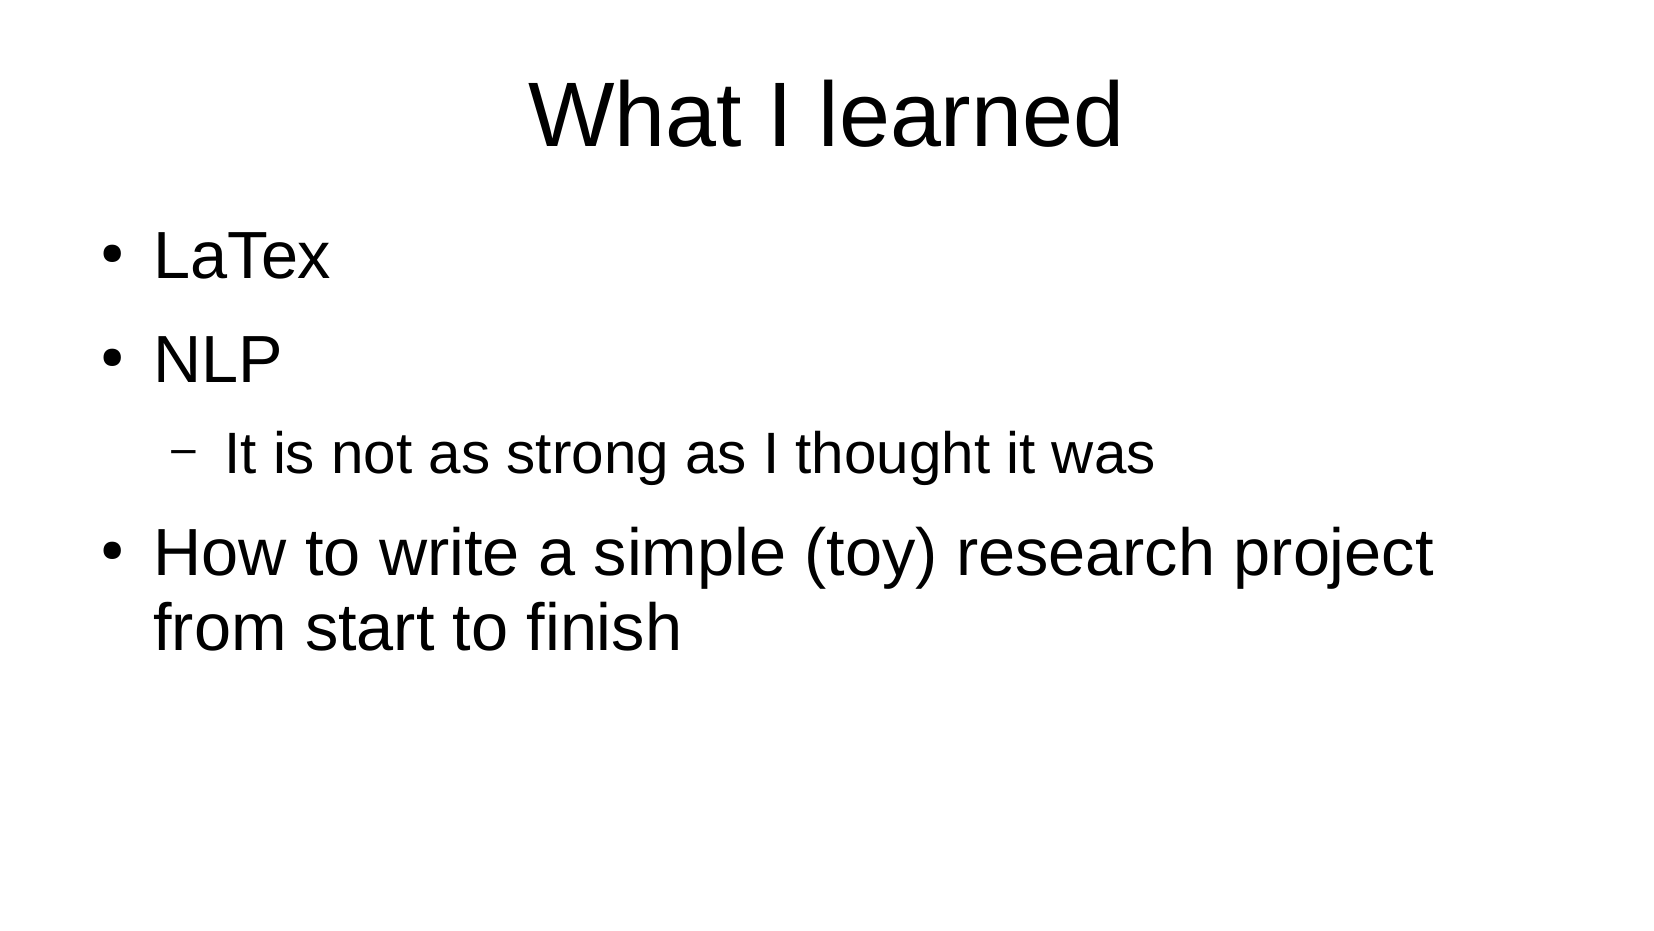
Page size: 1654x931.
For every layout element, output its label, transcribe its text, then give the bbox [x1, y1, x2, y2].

list LaTex NLP It is not as strong as I thought it was How to write a simple (toy) research project from start to finish [82, 217, 1571, 758]
title What I learned [82, 37, 1571, 193]
